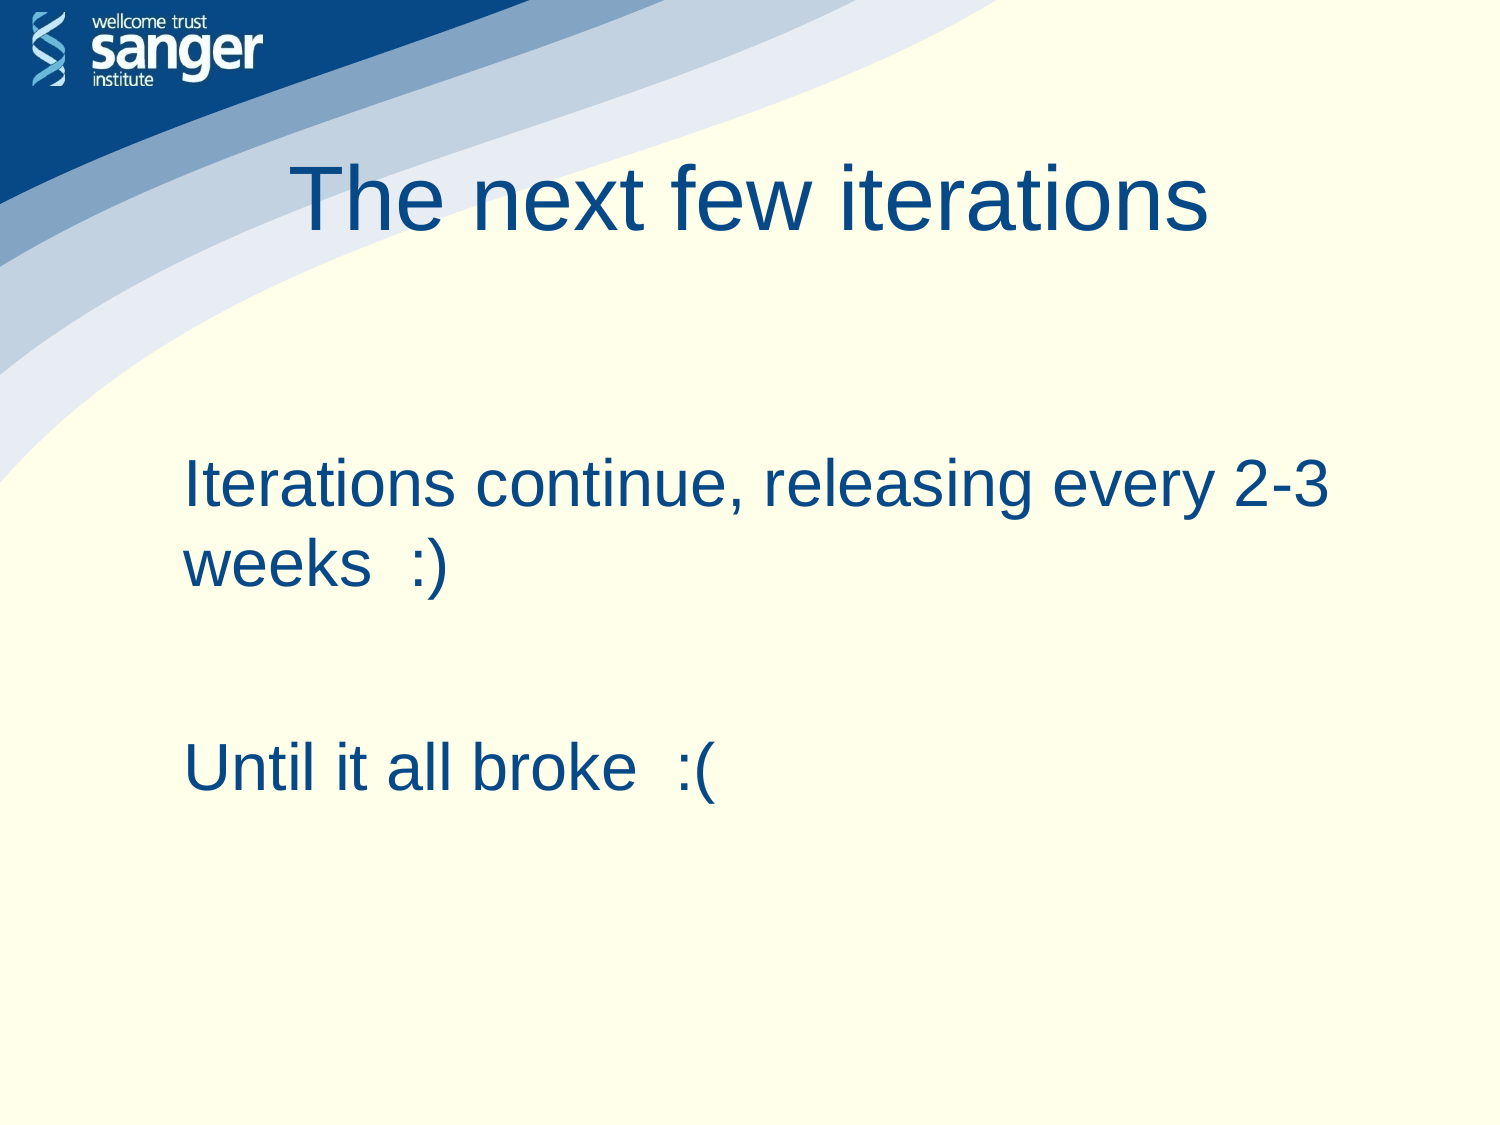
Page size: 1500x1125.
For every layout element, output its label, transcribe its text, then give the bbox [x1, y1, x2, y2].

picture [12, 12, 263, 86]
title The next few iterations [112, 75, 1388, 312]
list Iterations continue, releasing every 2-3 weeks :) Until it all broke :( [112, 324, 1388, 1001]
